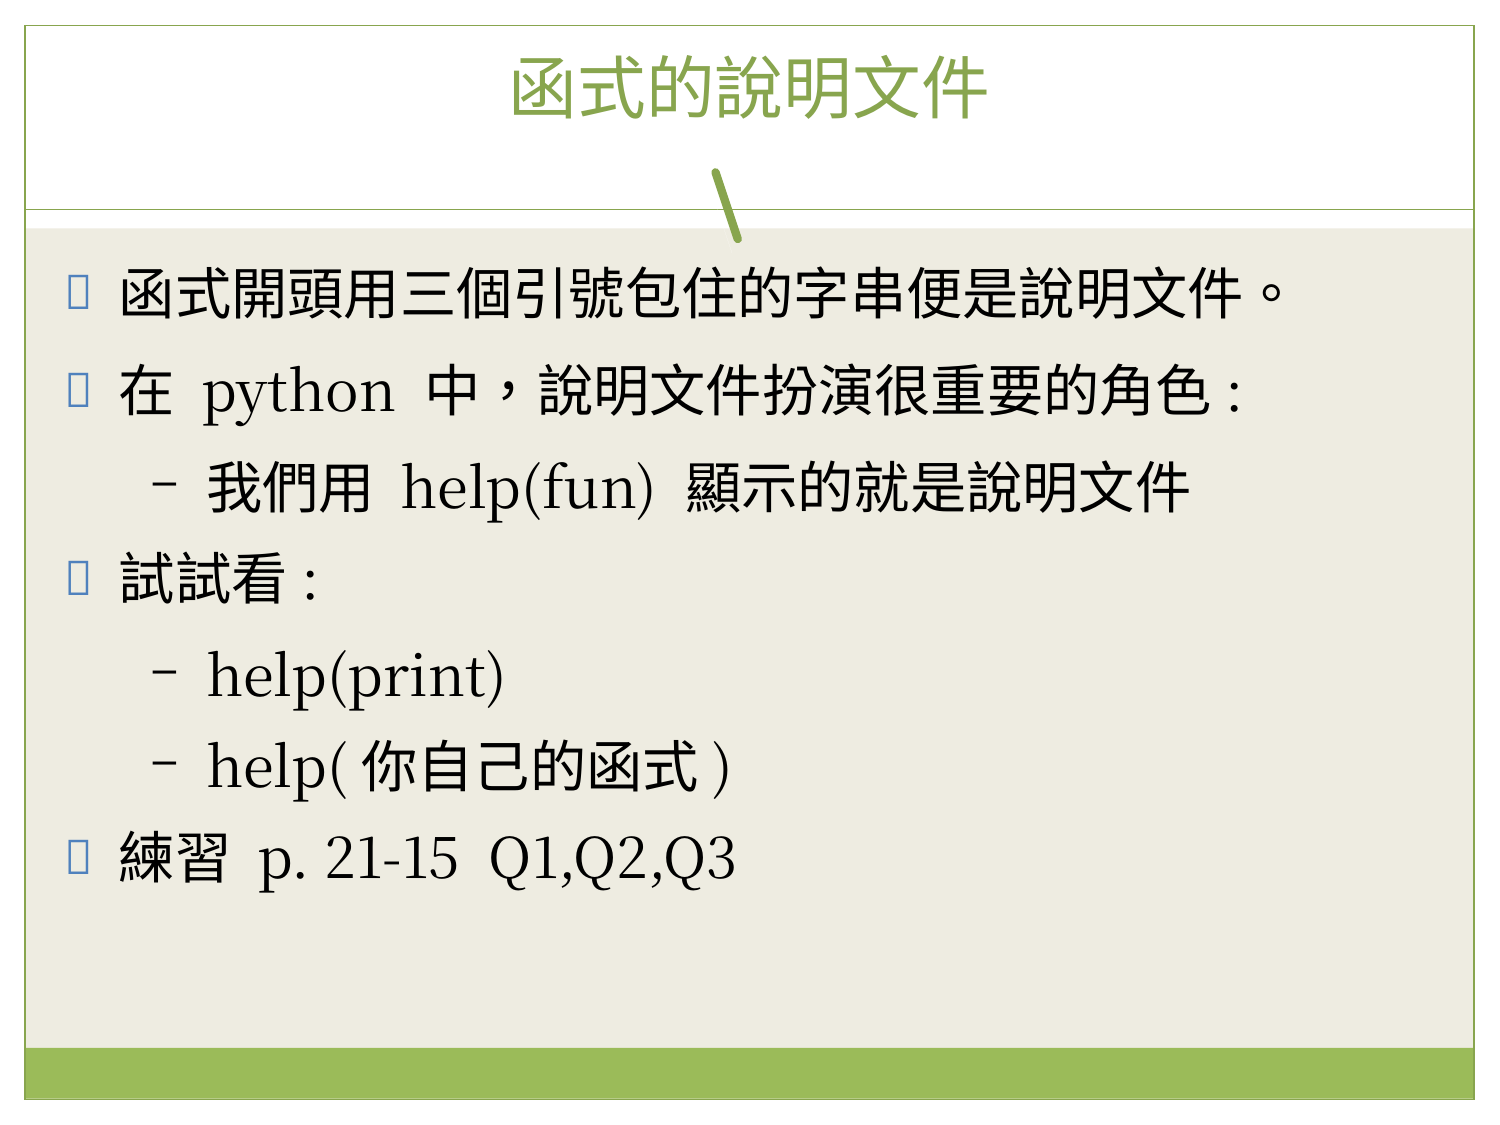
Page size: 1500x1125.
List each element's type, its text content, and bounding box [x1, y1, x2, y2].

list 函式開頭用三個引號包住的字串便是說明文件。 在 python 中，說明文件扮演很重要的角色: 我們用 help(fun) 顯示的就是說明文件 試試看: help(print) help(你自己的函式) 練習 p. 21-15 Q1,Q2,Q3 [49, 250, 1445, 1001]
title 函式的說明文件 [49, 37, 1450, 162]
